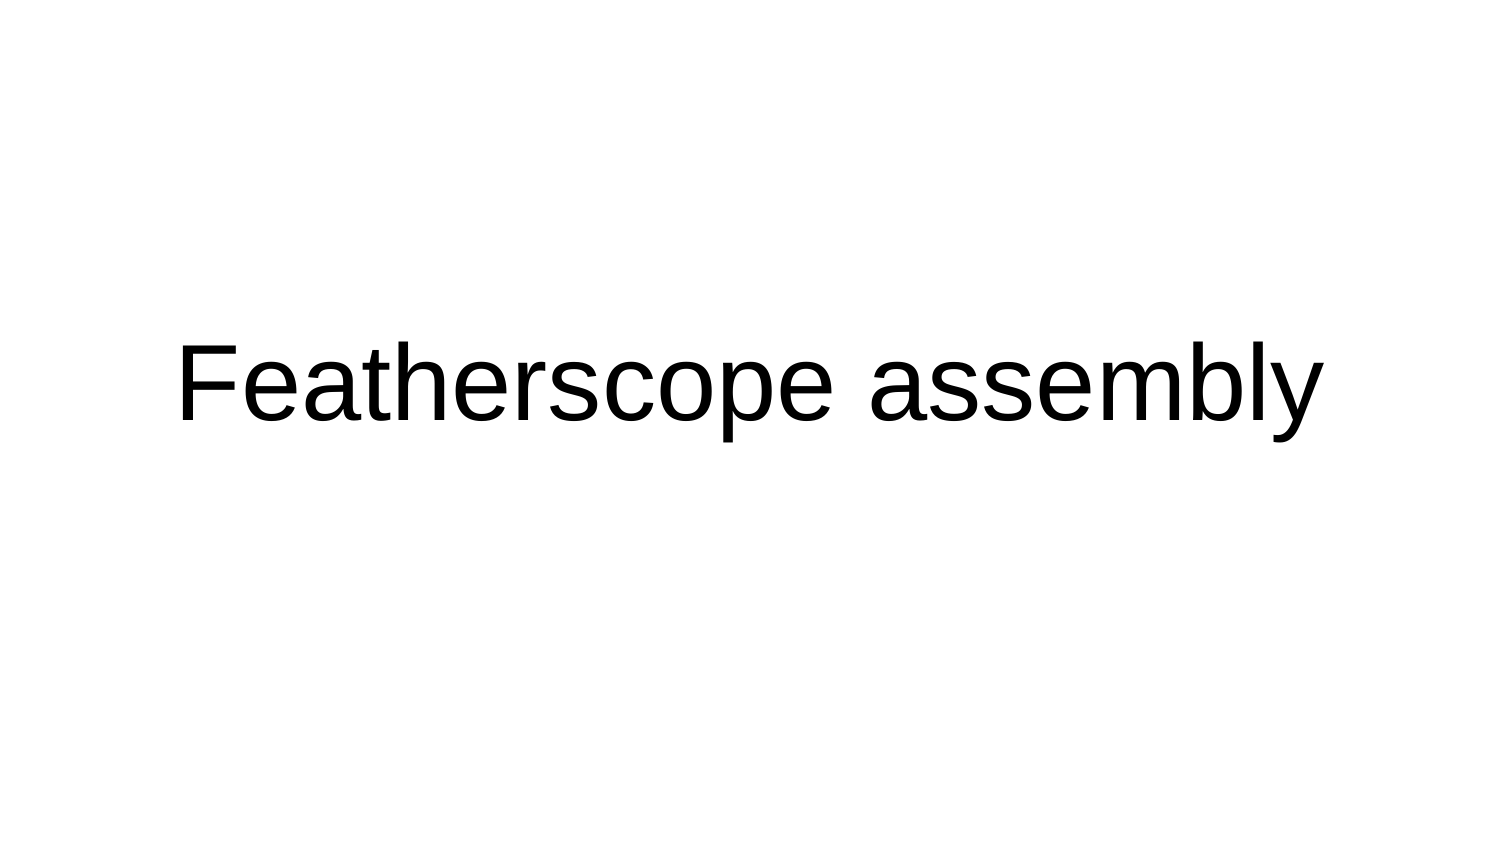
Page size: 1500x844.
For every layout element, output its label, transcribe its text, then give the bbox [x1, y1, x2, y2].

title Featherscope assembly [51, 122, 1449, 459]
